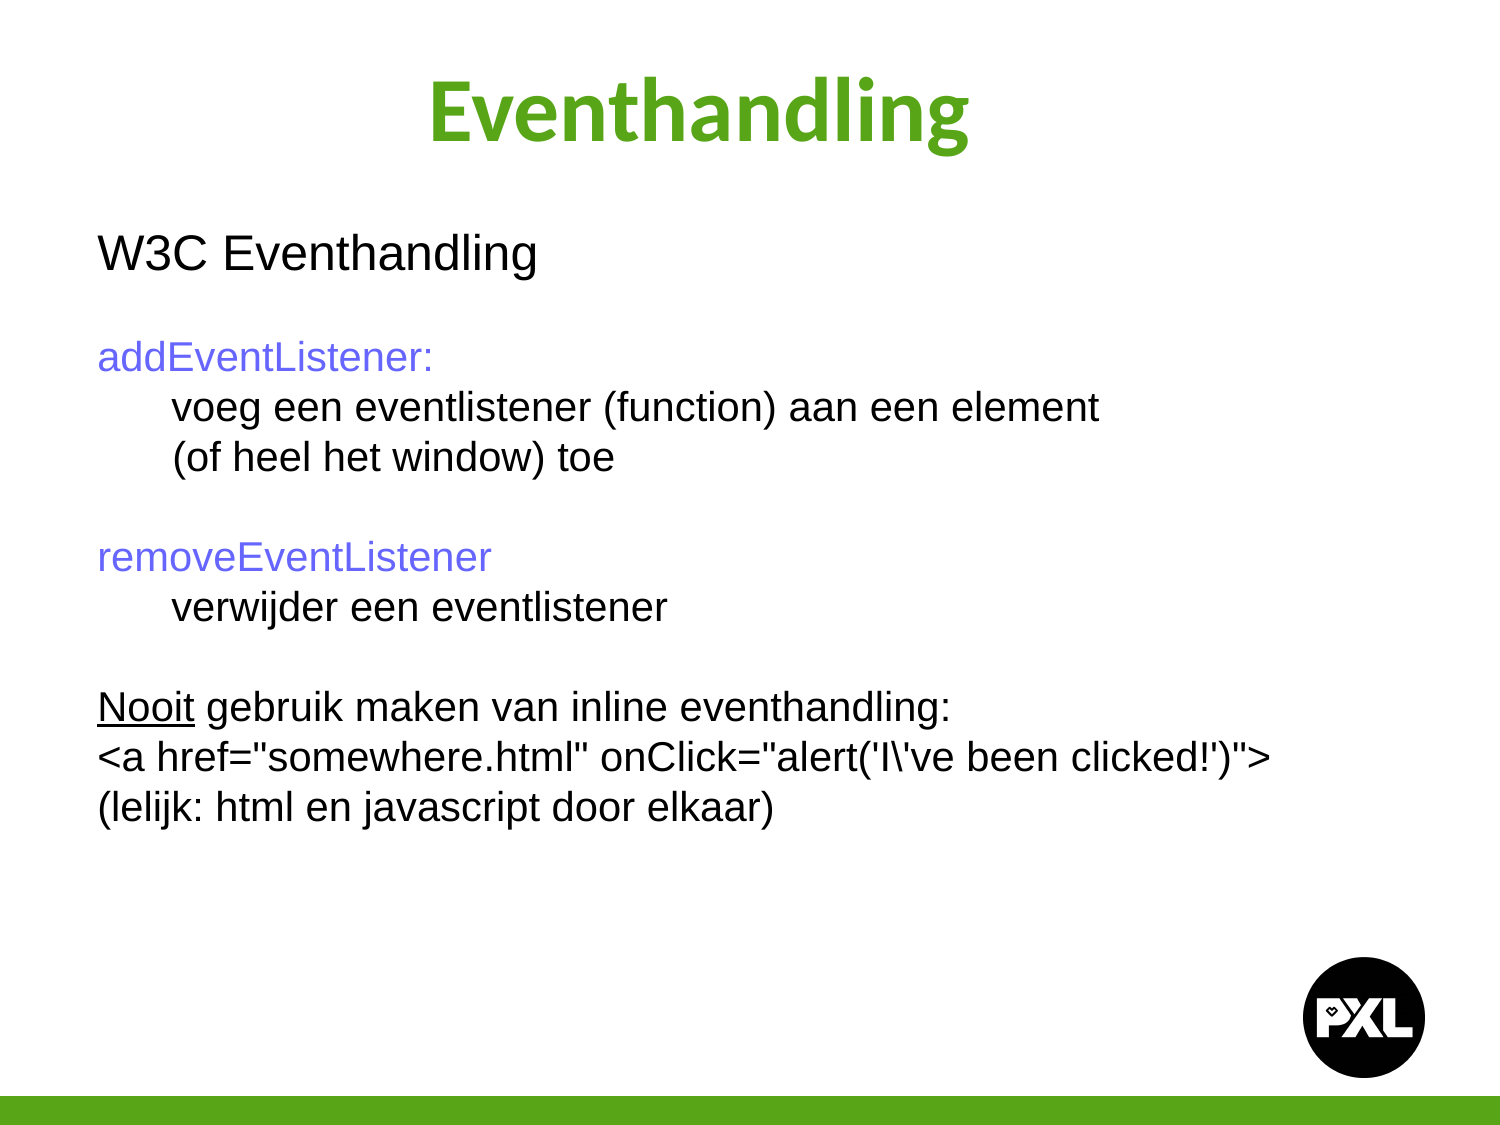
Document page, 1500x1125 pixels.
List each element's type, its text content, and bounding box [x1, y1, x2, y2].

text_box W3C Eventhandling addEventListener: voeg een eventlistener (function) aan een element (of heel het window) toe removeEventListener verwijder een eventlistener Nooit gebruik maken van inline eventhandling: <a href="somewhere.html" onClick="alert('I\'ve been clicked!')"> (lelijk: html en javascript door elkaar) [82, 212, 1394, 894]
text_box Eventhandling [0, 42, 1443, 168]
picture [1303, 957, 1425, 1078]
